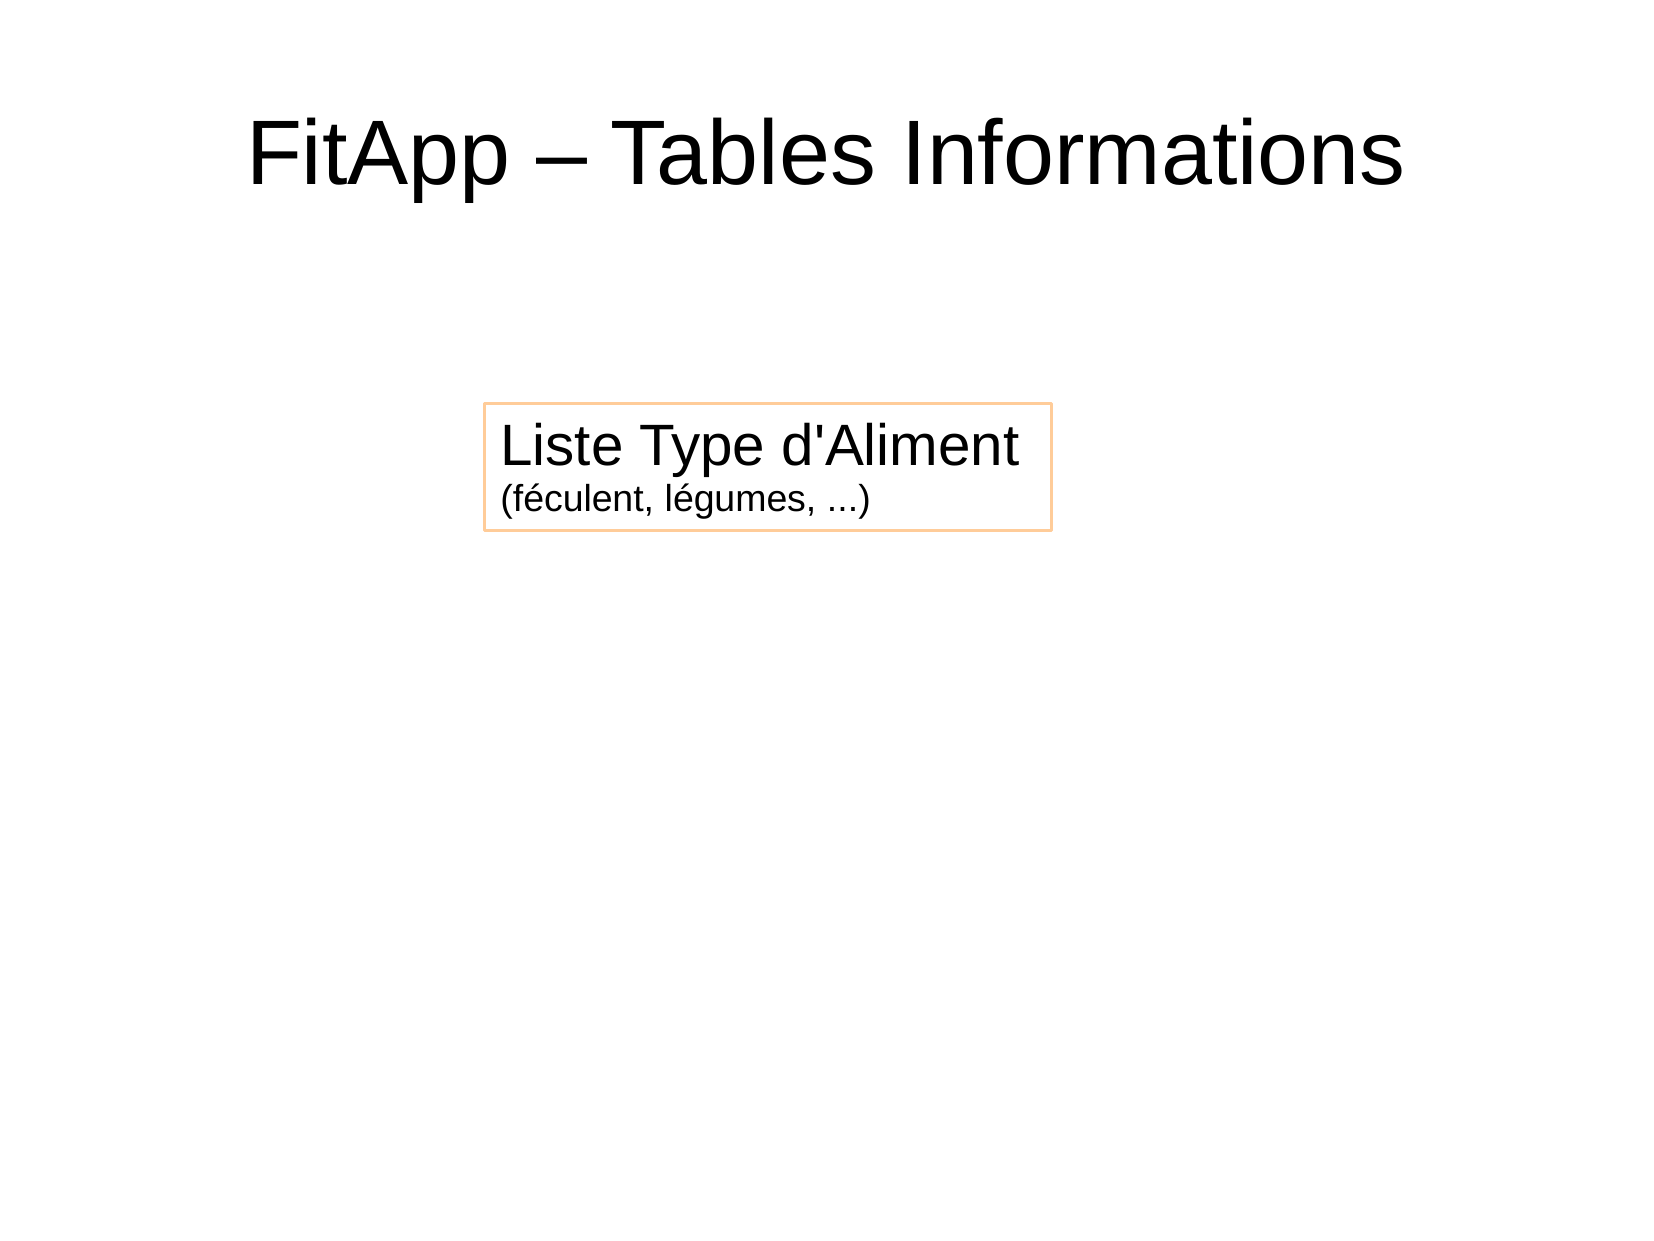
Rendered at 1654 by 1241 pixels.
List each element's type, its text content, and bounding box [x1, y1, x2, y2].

text_box Liste Type d'Aliment (féculent, légumes, ...) [484, 403, 1052, 531]
title FitApp – Tables Informations [82, 49, 1571, 257]
